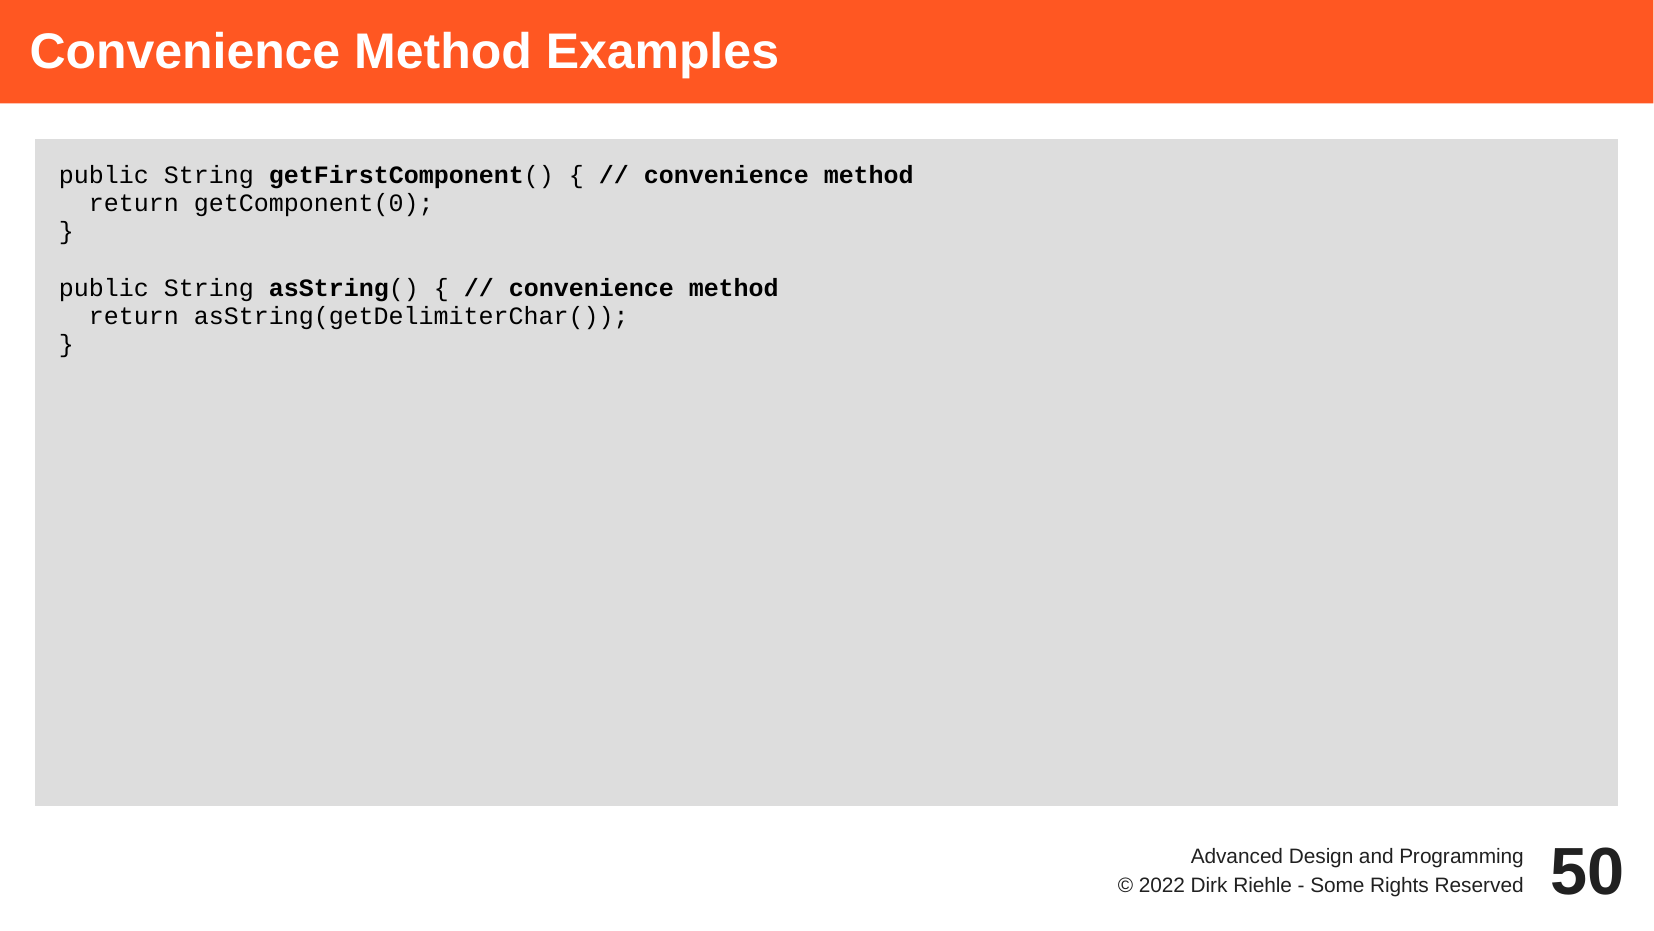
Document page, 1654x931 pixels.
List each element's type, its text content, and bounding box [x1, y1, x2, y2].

title Convenience Method Examples [0, 0, 1654, 104]
list public String getFirstComponent() { // convenience method return getComponent(0); } public String asString() { // convenience method return asString(getDelimiterChar()); } [29, 132, 1625, 813]
